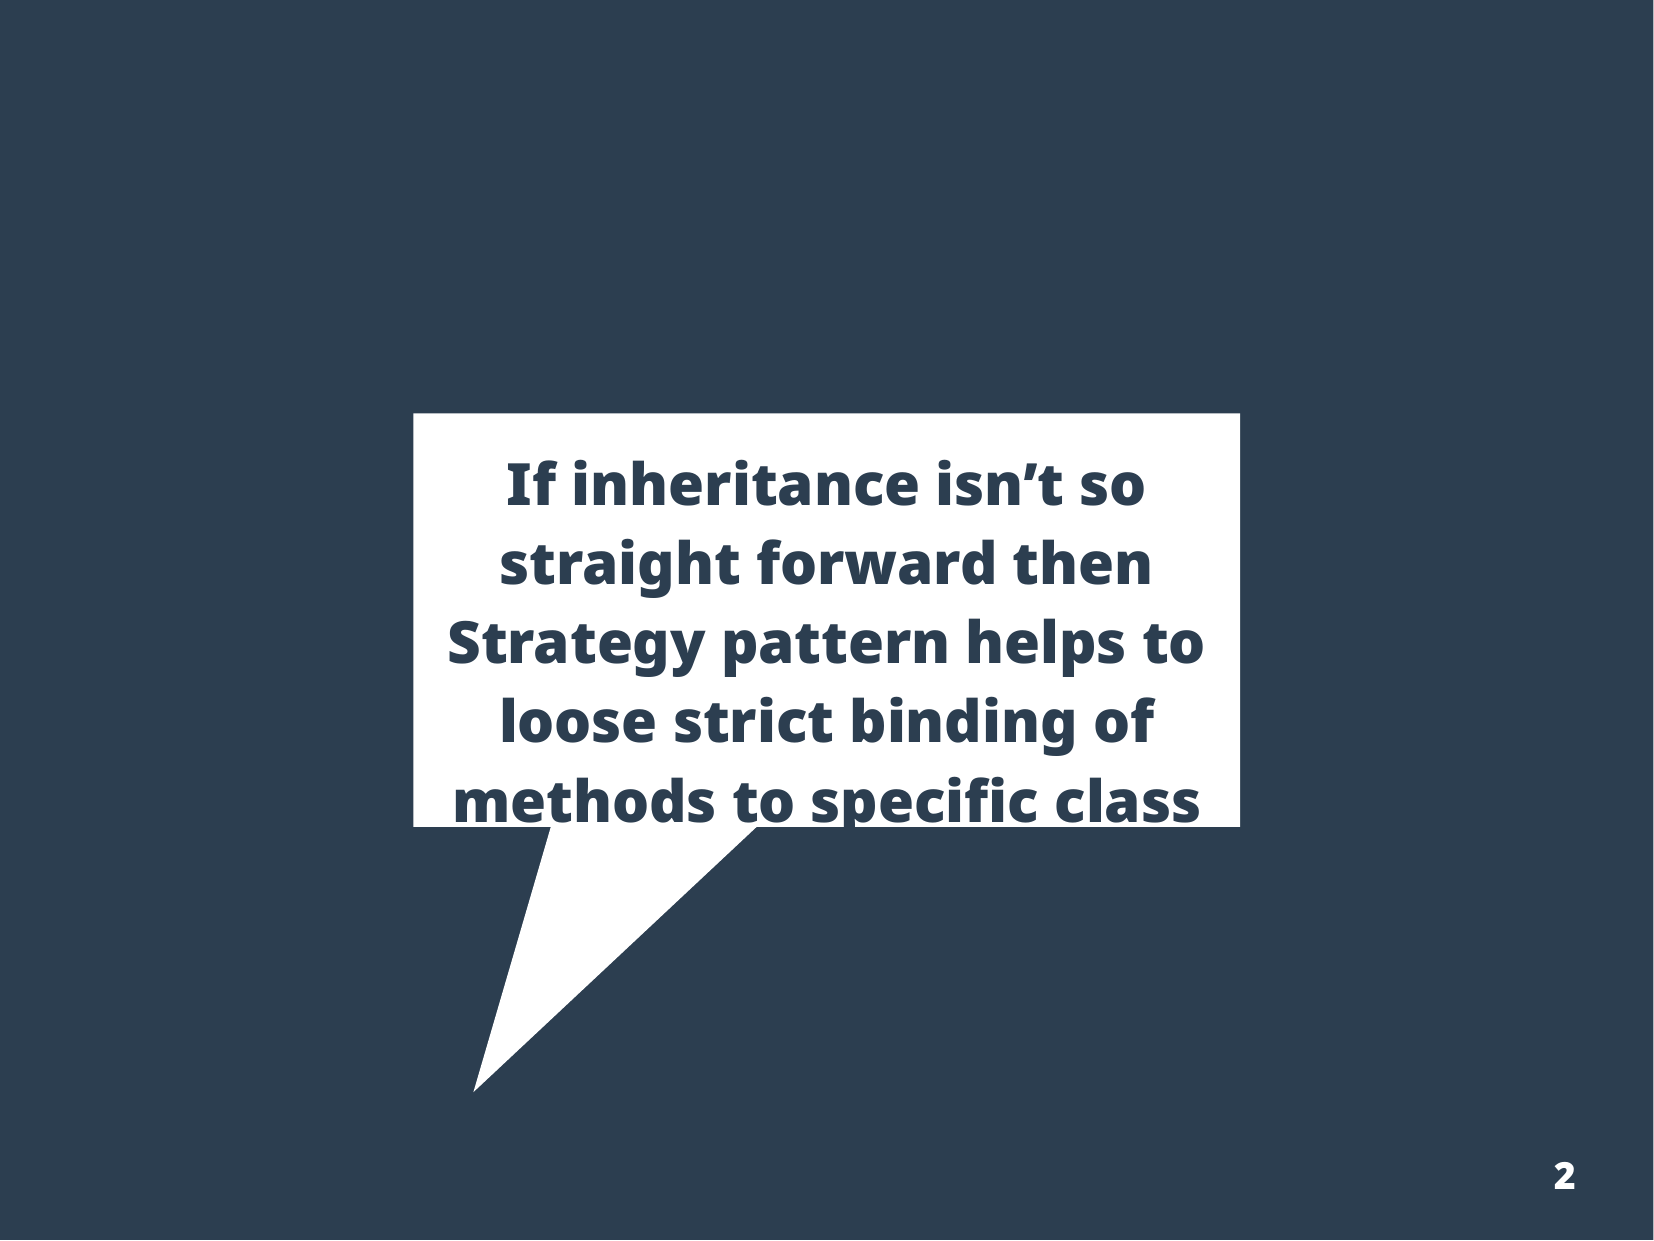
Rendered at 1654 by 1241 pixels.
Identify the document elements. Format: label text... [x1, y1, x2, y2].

title If inheritance isn’t so straight forward then Strategy pattern helps to loose strict binding of methods to specific class [442, 442, 1211, 798]
